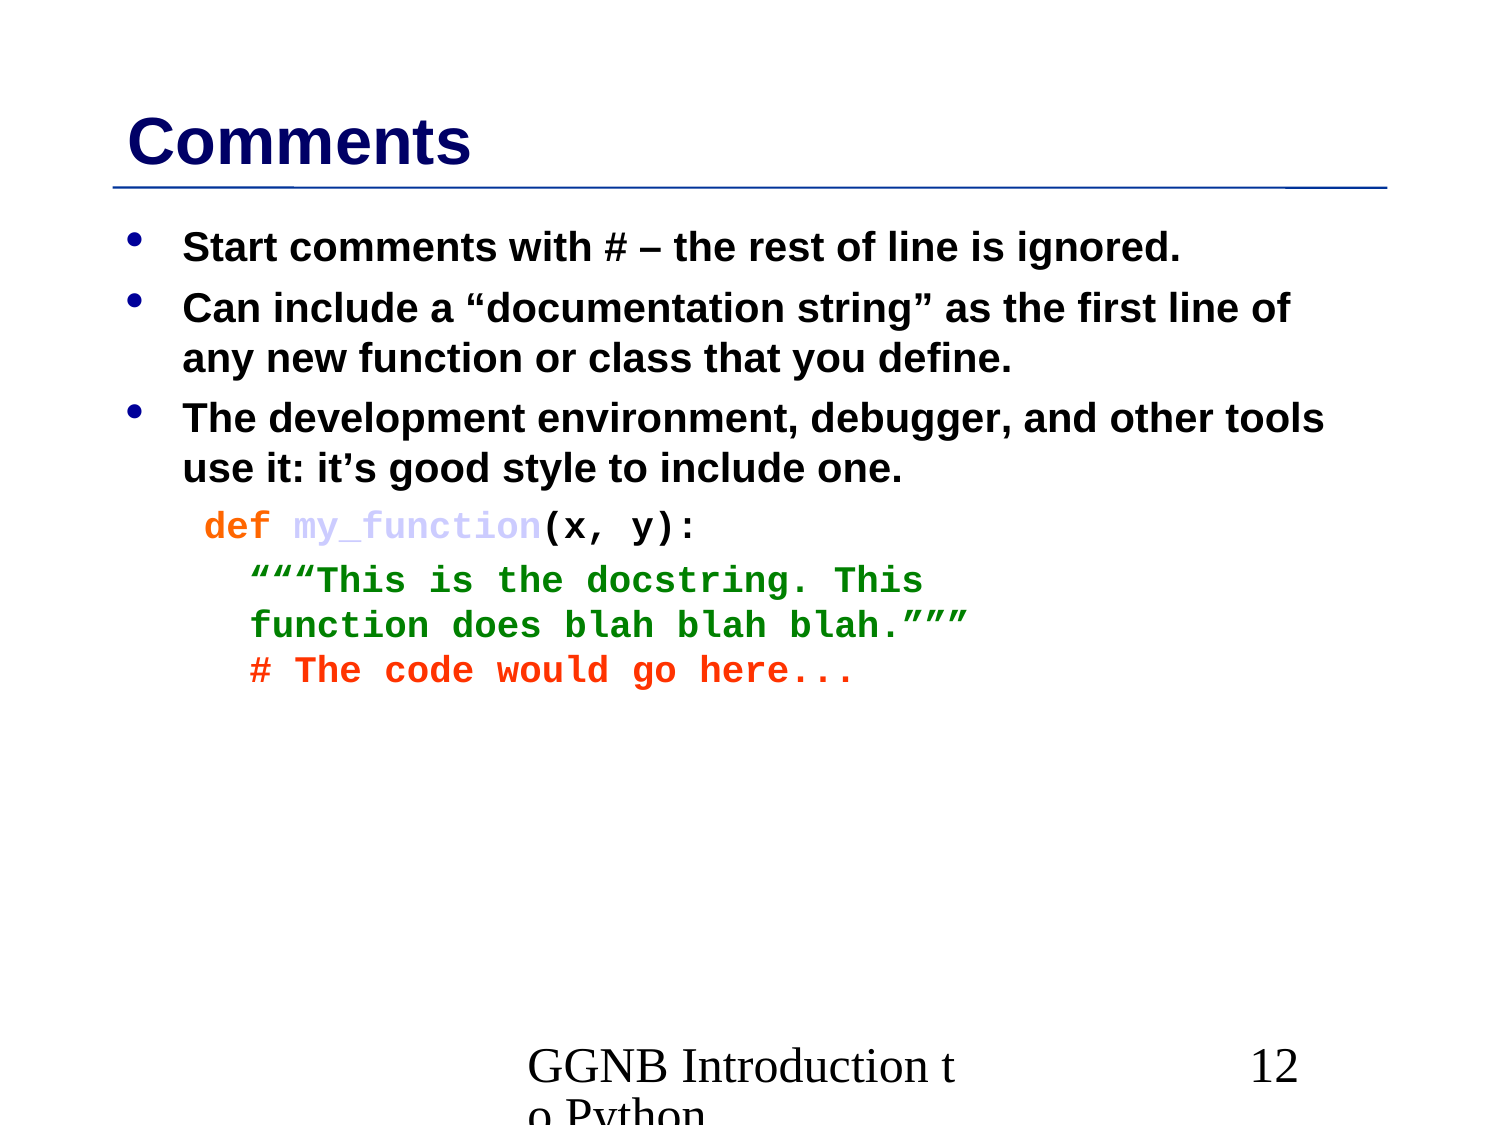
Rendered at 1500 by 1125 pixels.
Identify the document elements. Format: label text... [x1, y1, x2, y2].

title Comments [112, 89, 1388, 185]
list Start comments with # – the rest of line is ignored. Can include a “documentation string” as the first line of any new function or class that you define. The development environment, debugger, and other tools use it: it’s good style to include one. def my_function(x, y): “““This is the docstring. This function does blah blah blah.””” # The code would go here... [112, 212, 1388, 963]
